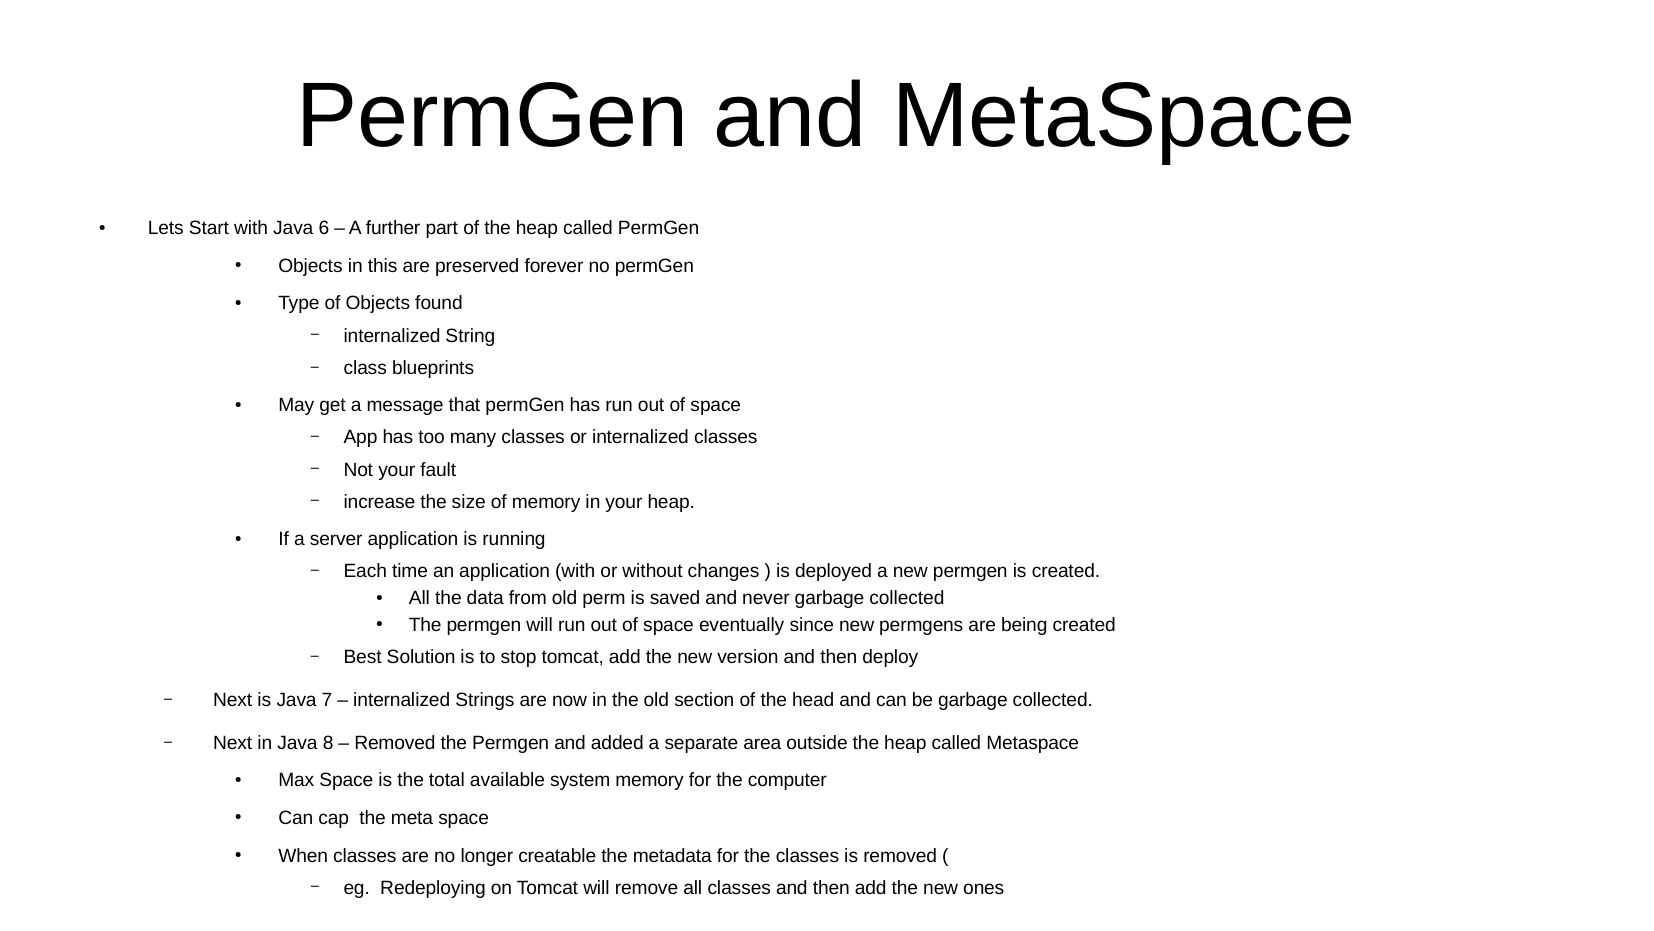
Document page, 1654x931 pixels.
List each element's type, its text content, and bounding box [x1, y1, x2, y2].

title PermGen and MetaSpace [82, 37, 1571, 193]
list Lets Start with Java 6 – A further part of the heap called PermGen Objects in this are preserved forever no permGen Type of Objects found internalized String class blueprints May get a message that permGen has run out of space App has too many classes or internalized classes Not your fault increase the size of memory in your heap. If a server application is running Each time an application (with or without changes ) is deployed a new permgen is created. All the data from old perm is saved and never garbage collected The permgen will run out of space eventually since new permgens are being created Best Solution is to stop tomcat, add the new version and then deploy Next is Java 7 – internalized Strings are now in the old section of the head and can be garbage collected. Next in Java 8 – Removed the Permgen and added a separate area outside the heap called Metaspace Max Space is the total available system memory for the computer Can cap the meta space When classes are no longer creatable the metadata for the classes is removed ( eg. Redeploying on Tomcat will remove all classes and then add the new ones [82, 217, 1591, 901]
